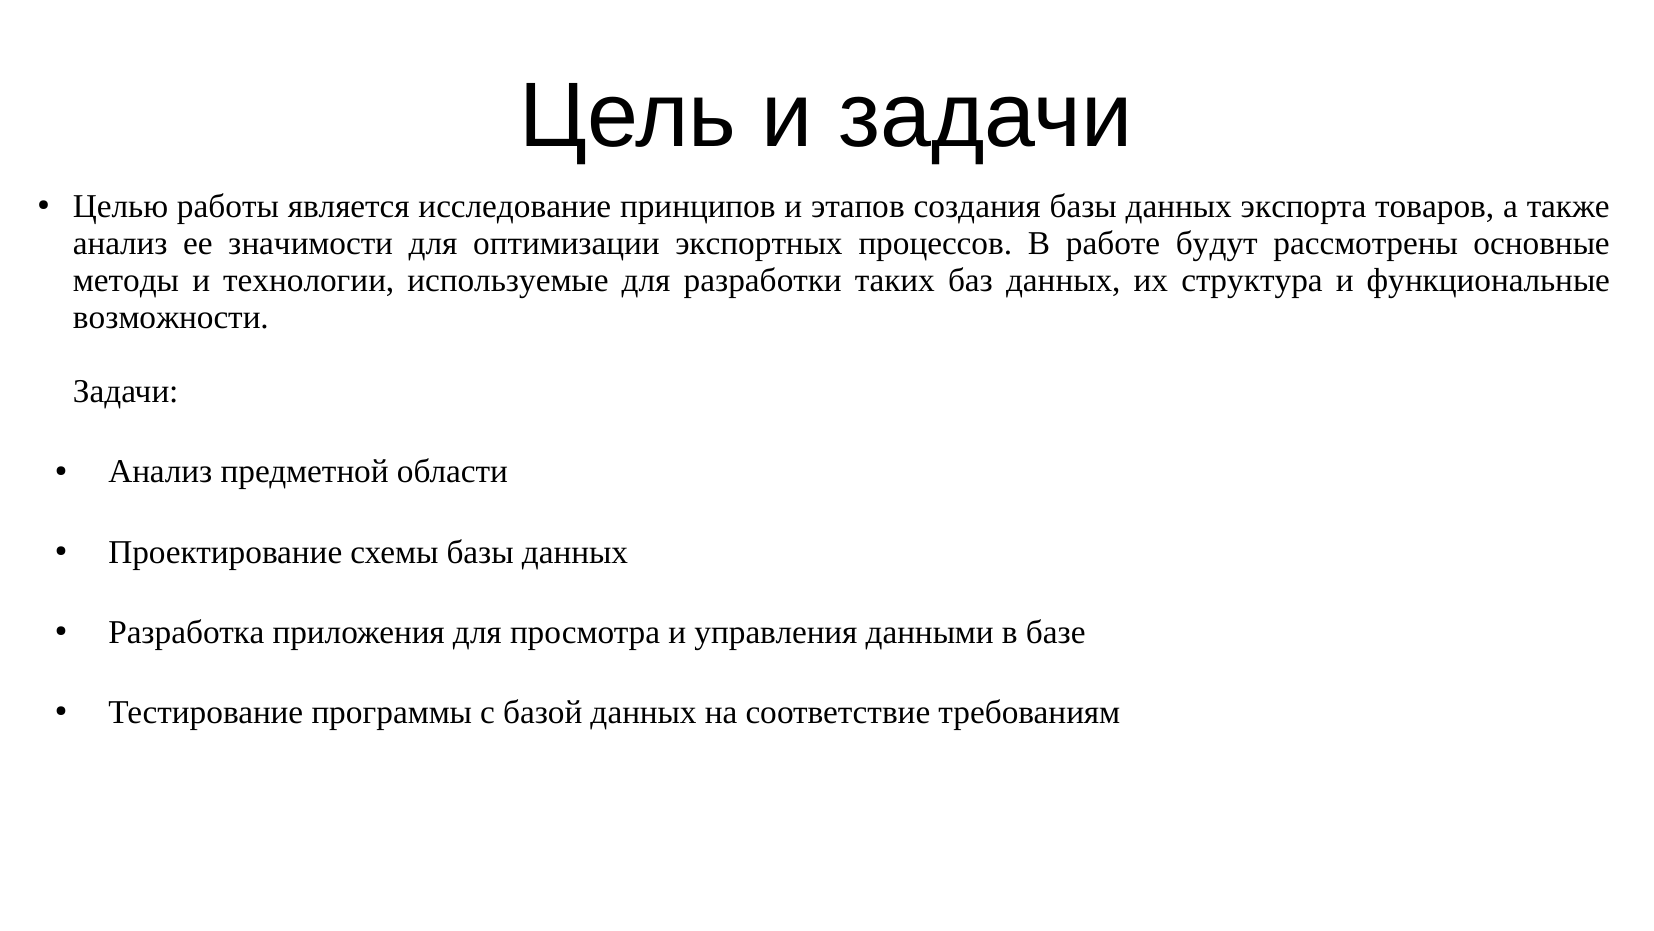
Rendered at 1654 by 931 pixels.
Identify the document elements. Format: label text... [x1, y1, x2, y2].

list Целью работы является исследование принципов и этапов создания базы данных экспорта товаров, а также анализ ее значимости для оптимизации экспортных процессов. В работе будут рассмотрены основные методы и технологии, используемые для разработки таких баз данных, их структура и функциональные возможности. Задачи: Анализ предметной области Проектирование схемы базы данных Разработка приложения для просмотра и управления данными в базе Тестирование программы с базой данных на соответствие требованиям [37, 187, 1613, 901]
title Цель и задачи [82, 37, 1571, 187]
